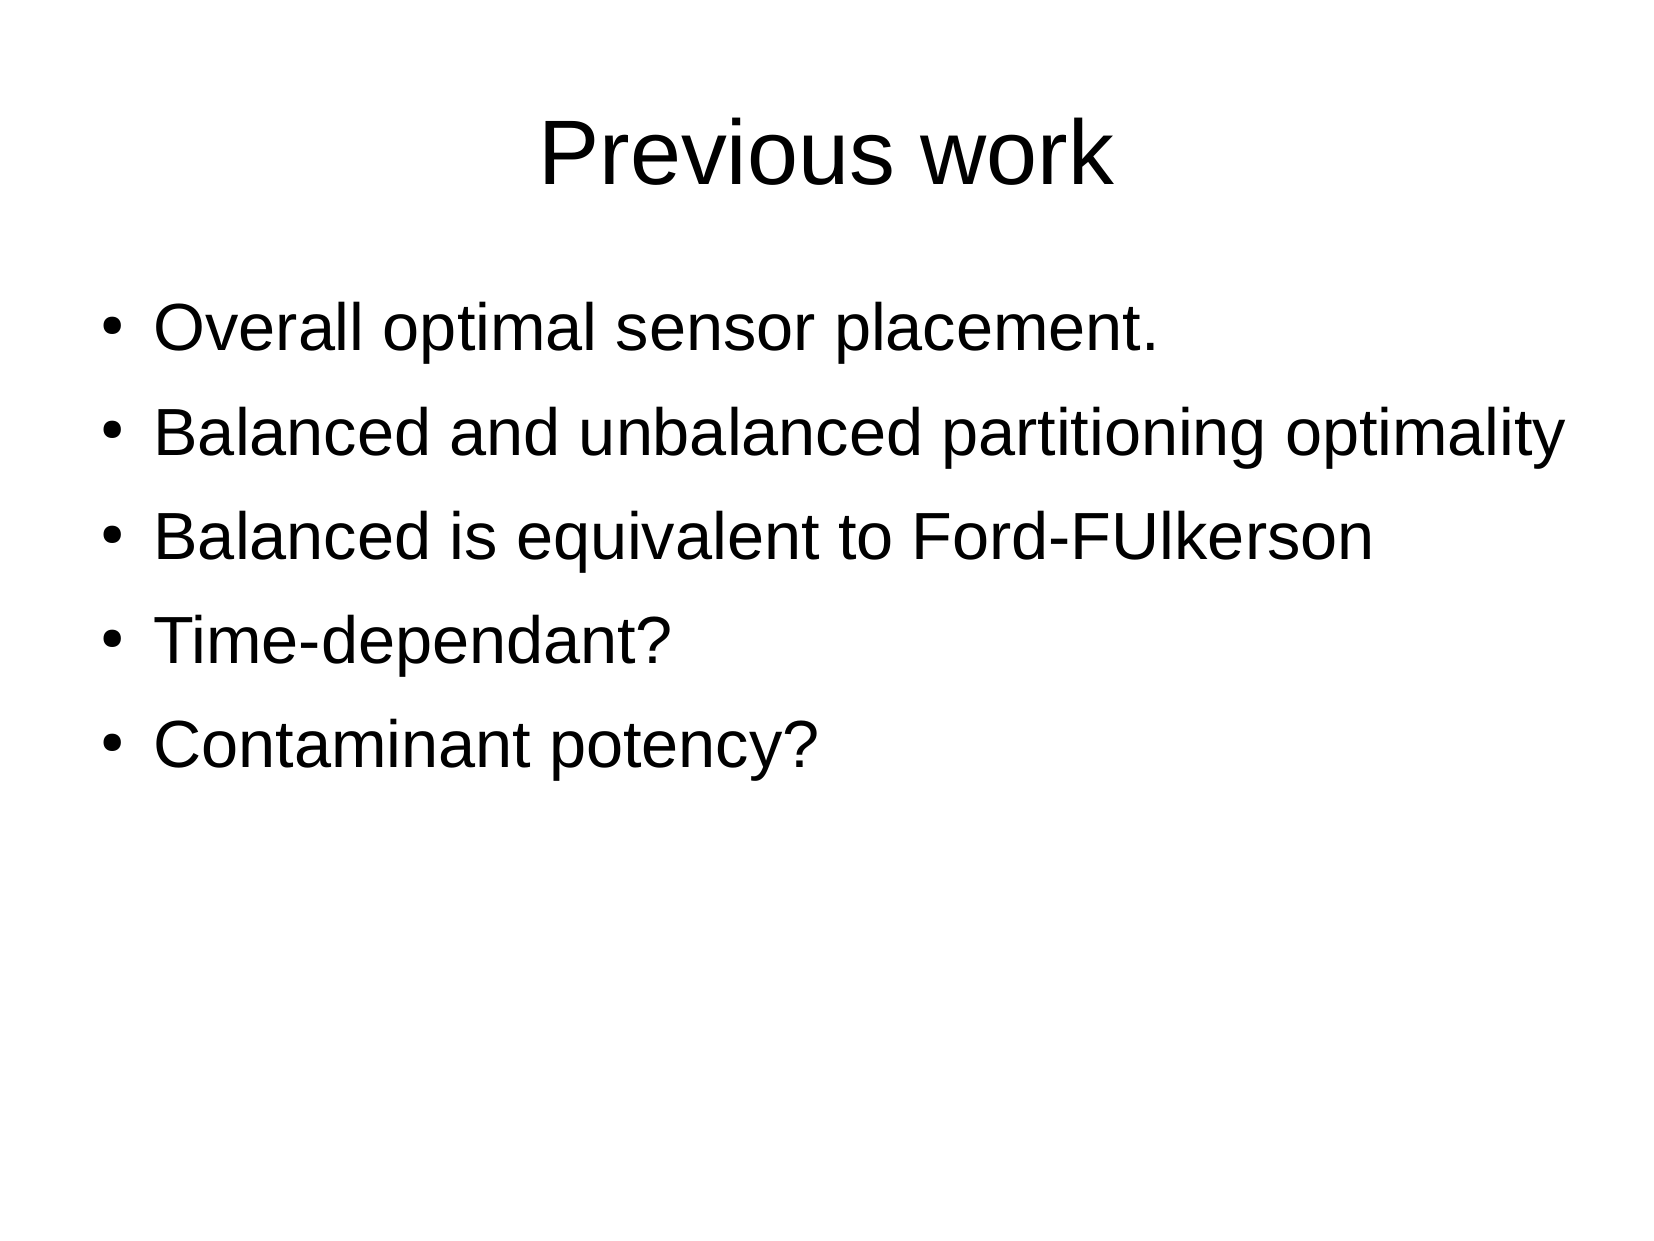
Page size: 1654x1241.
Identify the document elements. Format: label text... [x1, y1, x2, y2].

title Previous work [82, 49, 1571, 257]
list Overall optimal sensor placement. Balanced and unbalanced partitioning optimality Balanced is equivalent to Ford-FUlkerson Time-dependant? Contaminant potency? [82, 290, 1571, 1010]
